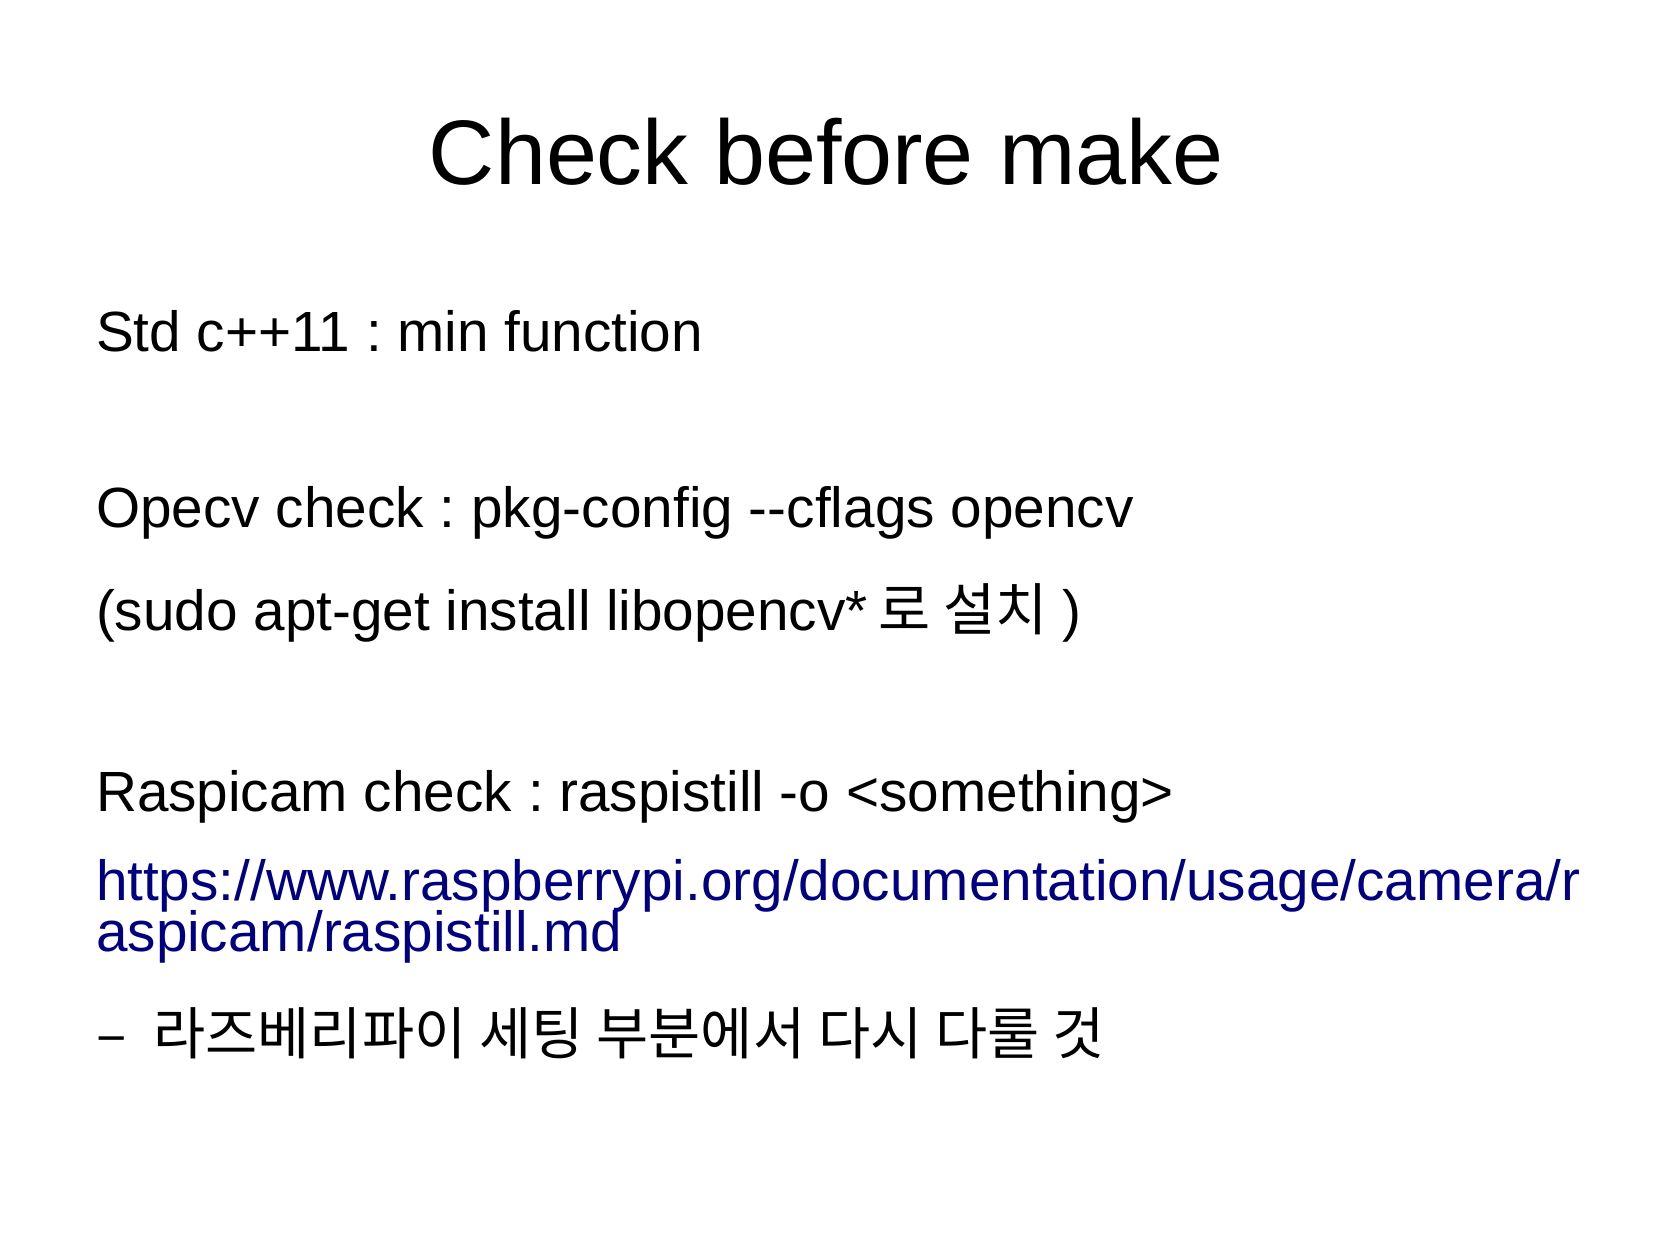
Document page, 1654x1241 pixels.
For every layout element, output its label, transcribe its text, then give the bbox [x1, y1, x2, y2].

title Check before make [82, 49, 1571, 257]
list Std c++11 : min function Opecv check : pkg-config --cflags opencv (sudo apt-get install libopencv*로 설치) Raspicam check : raspistill -o <something> https://www.raspberrypi.org/documentation/usage/camera/raspicam/raspistill.md – 라즈베리파이 세팅 부분에서 다시 다룰 것 [95, 300, 1585, 1020]
